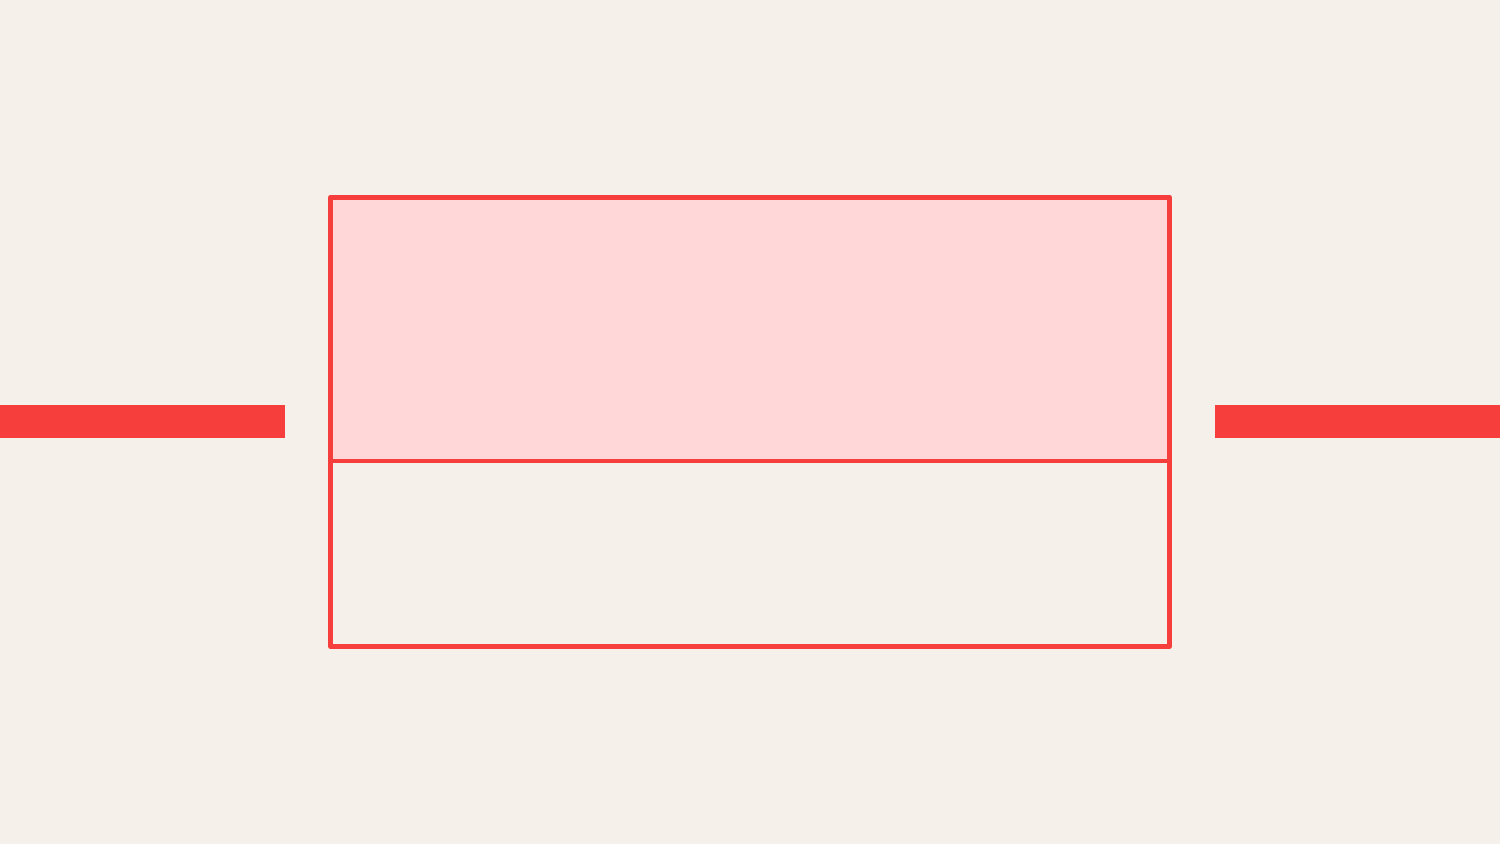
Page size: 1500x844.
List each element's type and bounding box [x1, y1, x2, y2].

picture [329, 195, 1171, 648]
